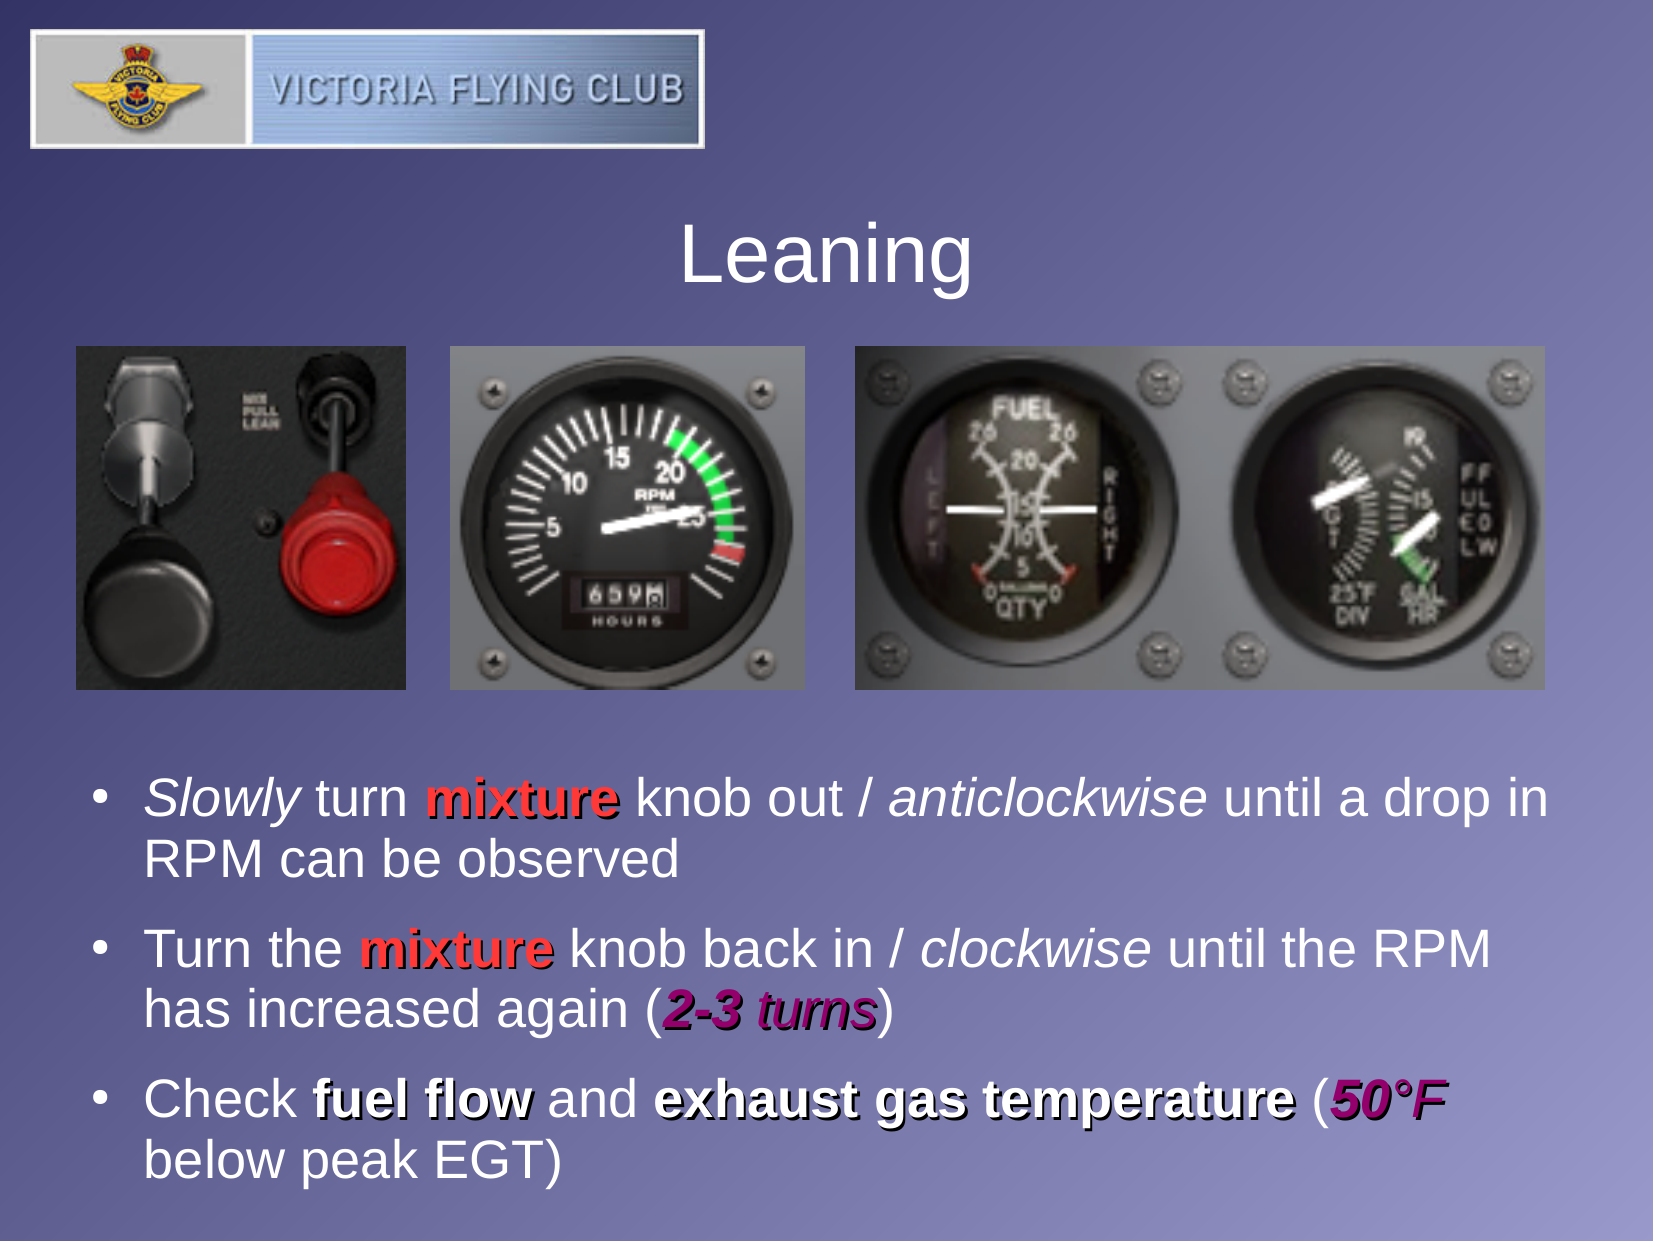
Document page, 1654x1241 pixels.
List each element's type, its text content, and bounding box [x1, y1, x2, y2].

picture [855, 346, 1545, 691]
picture [450, 346, 805, 691]
picture [30, 29, 705, 149]
picture [76, 346, 406, 691]
title Leaning [82, 150, 1571, 358]
list Slowly turn mixture knob out / anticlockwise until a drop in RPM can be observed Turn the mixture knob back in / clockwise until the RPM has increased again (2-3 turns) Check fuel flow and exhaust gas temperature (50°F below peak EGT) [72, 767, 1581, 1217]
